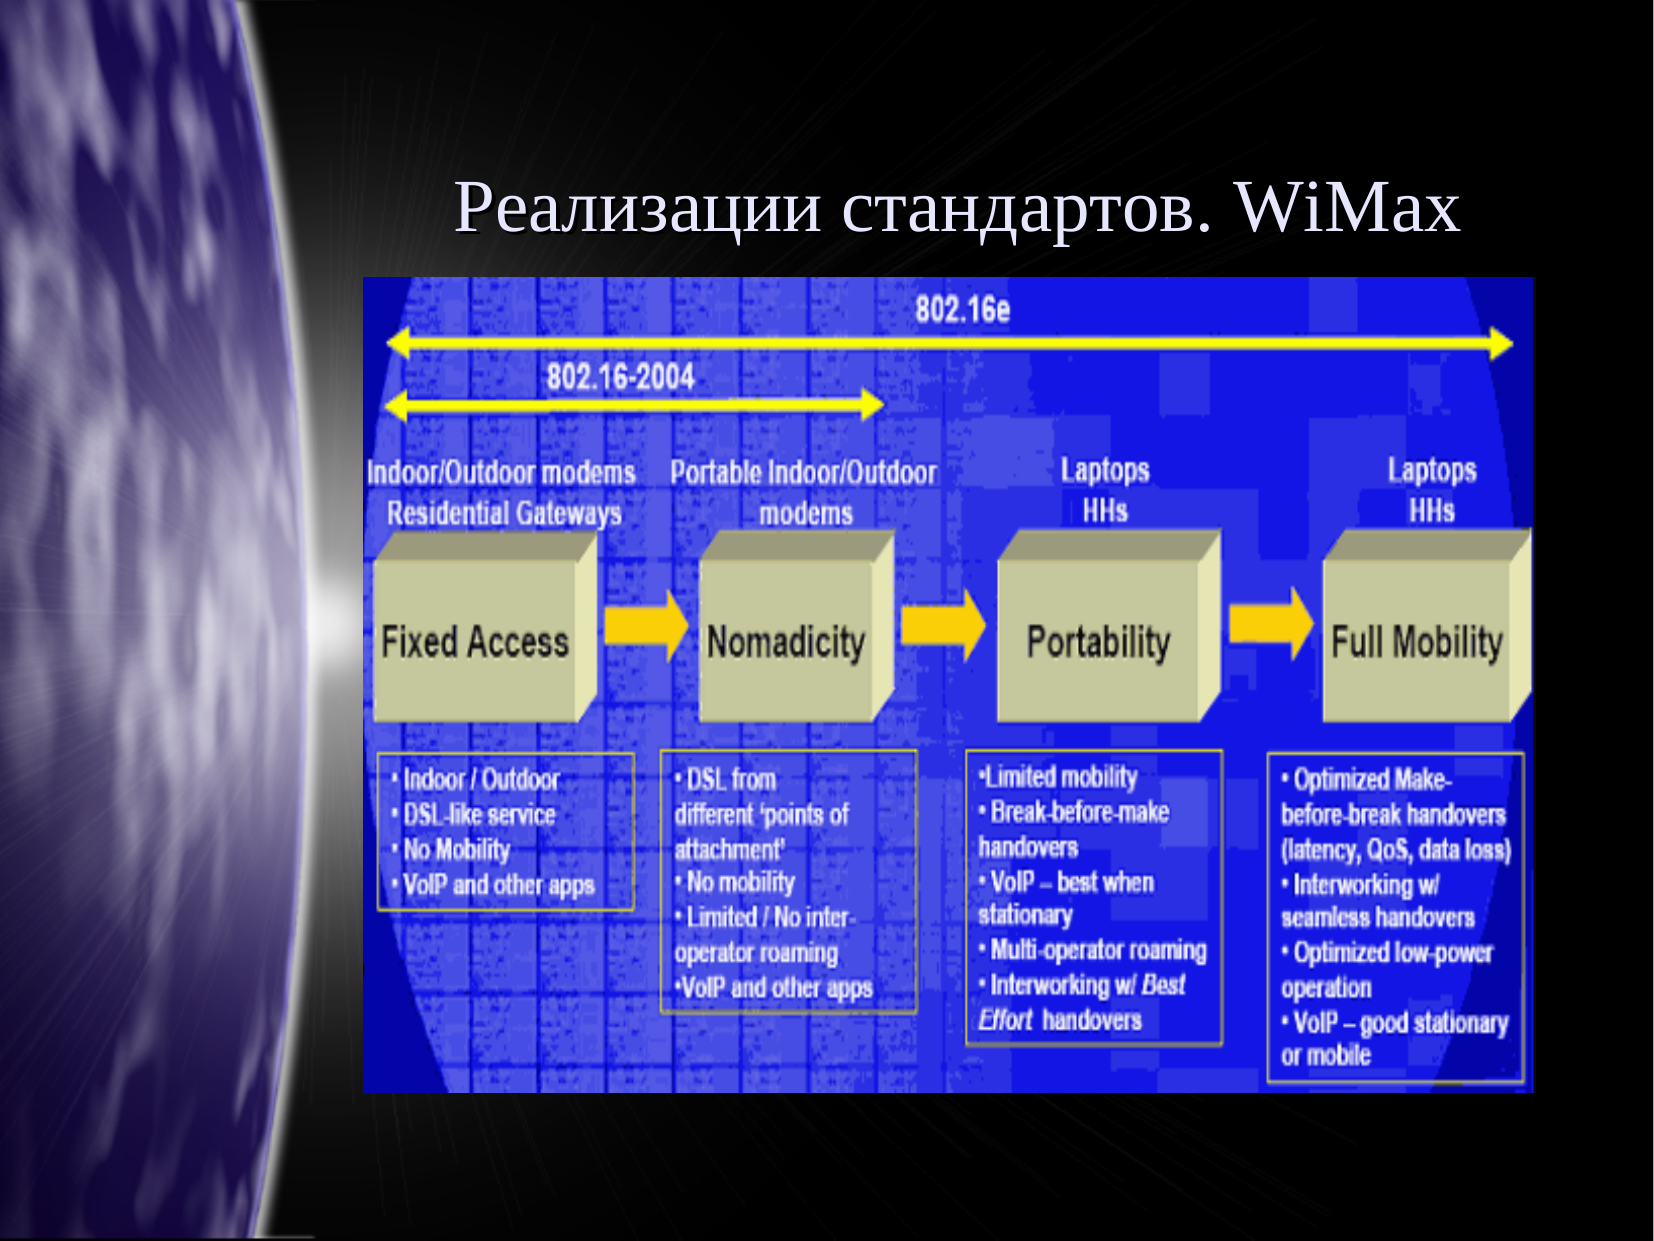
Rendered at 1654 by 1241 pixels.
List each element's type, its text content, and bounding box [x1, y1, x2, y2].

title Реализации стандартов. WiMax [383, 102, 1534, 277]
picture [0, 0, 1654, 1241]
